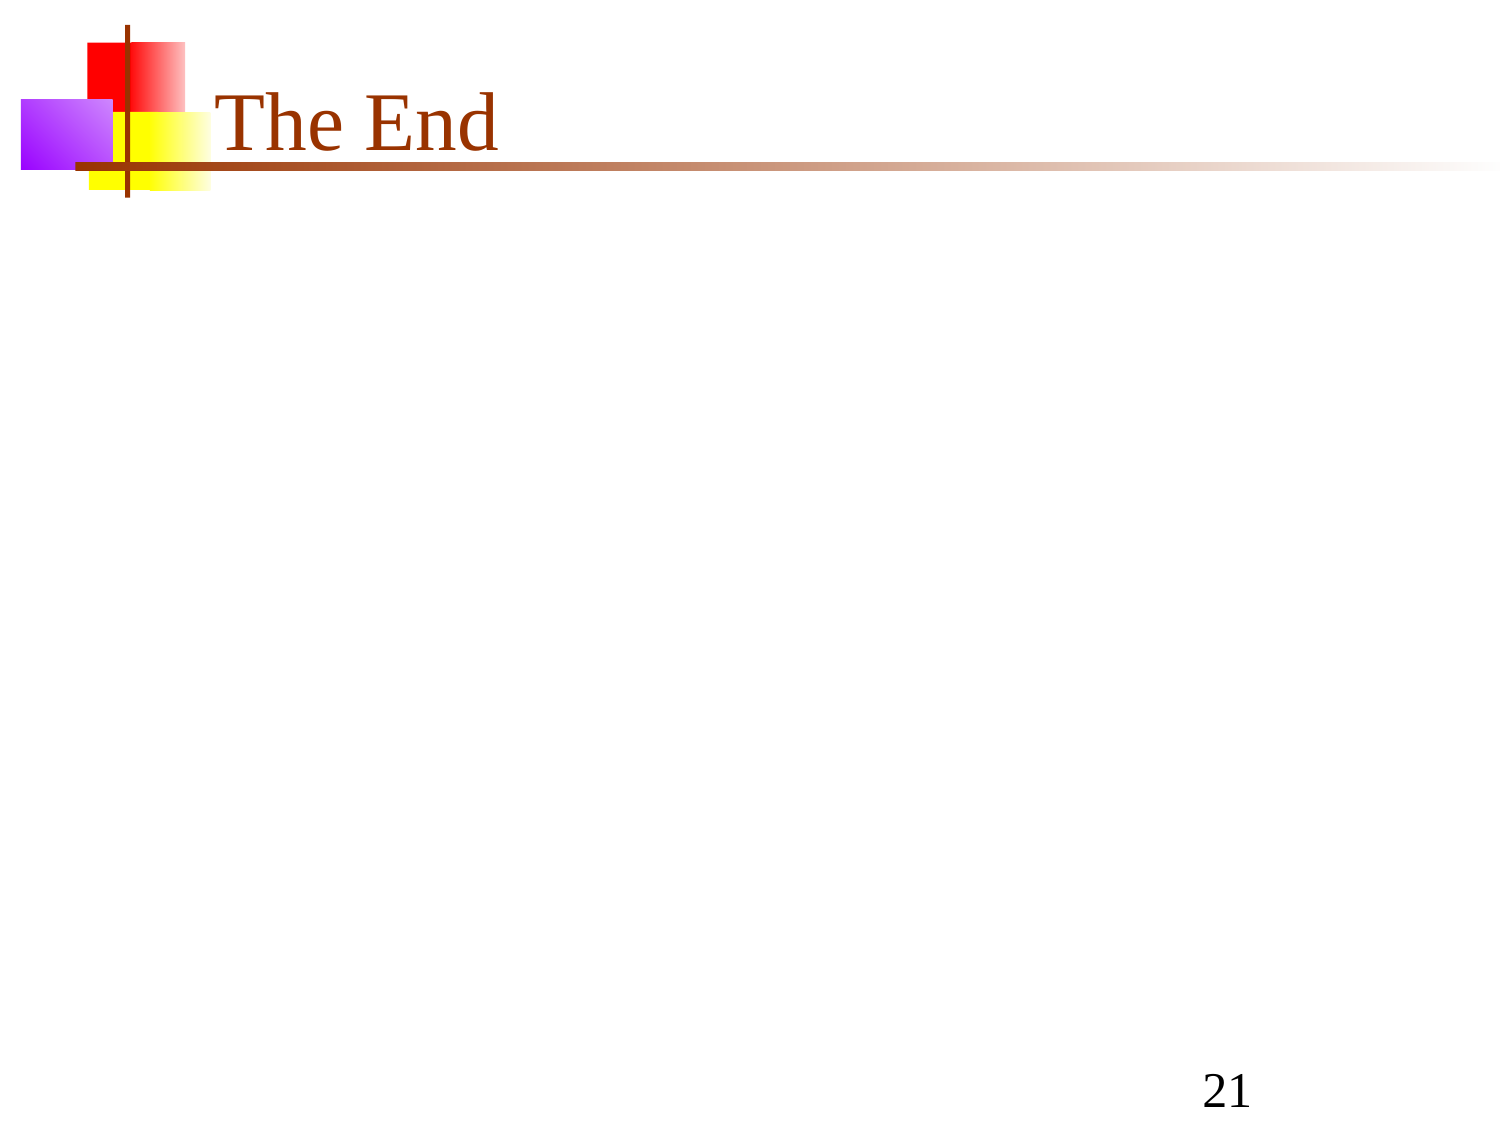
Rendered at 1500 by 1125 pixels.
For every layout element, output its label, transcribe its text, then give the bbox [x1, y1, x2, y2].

title The End [199, 37, 1479, 175]
